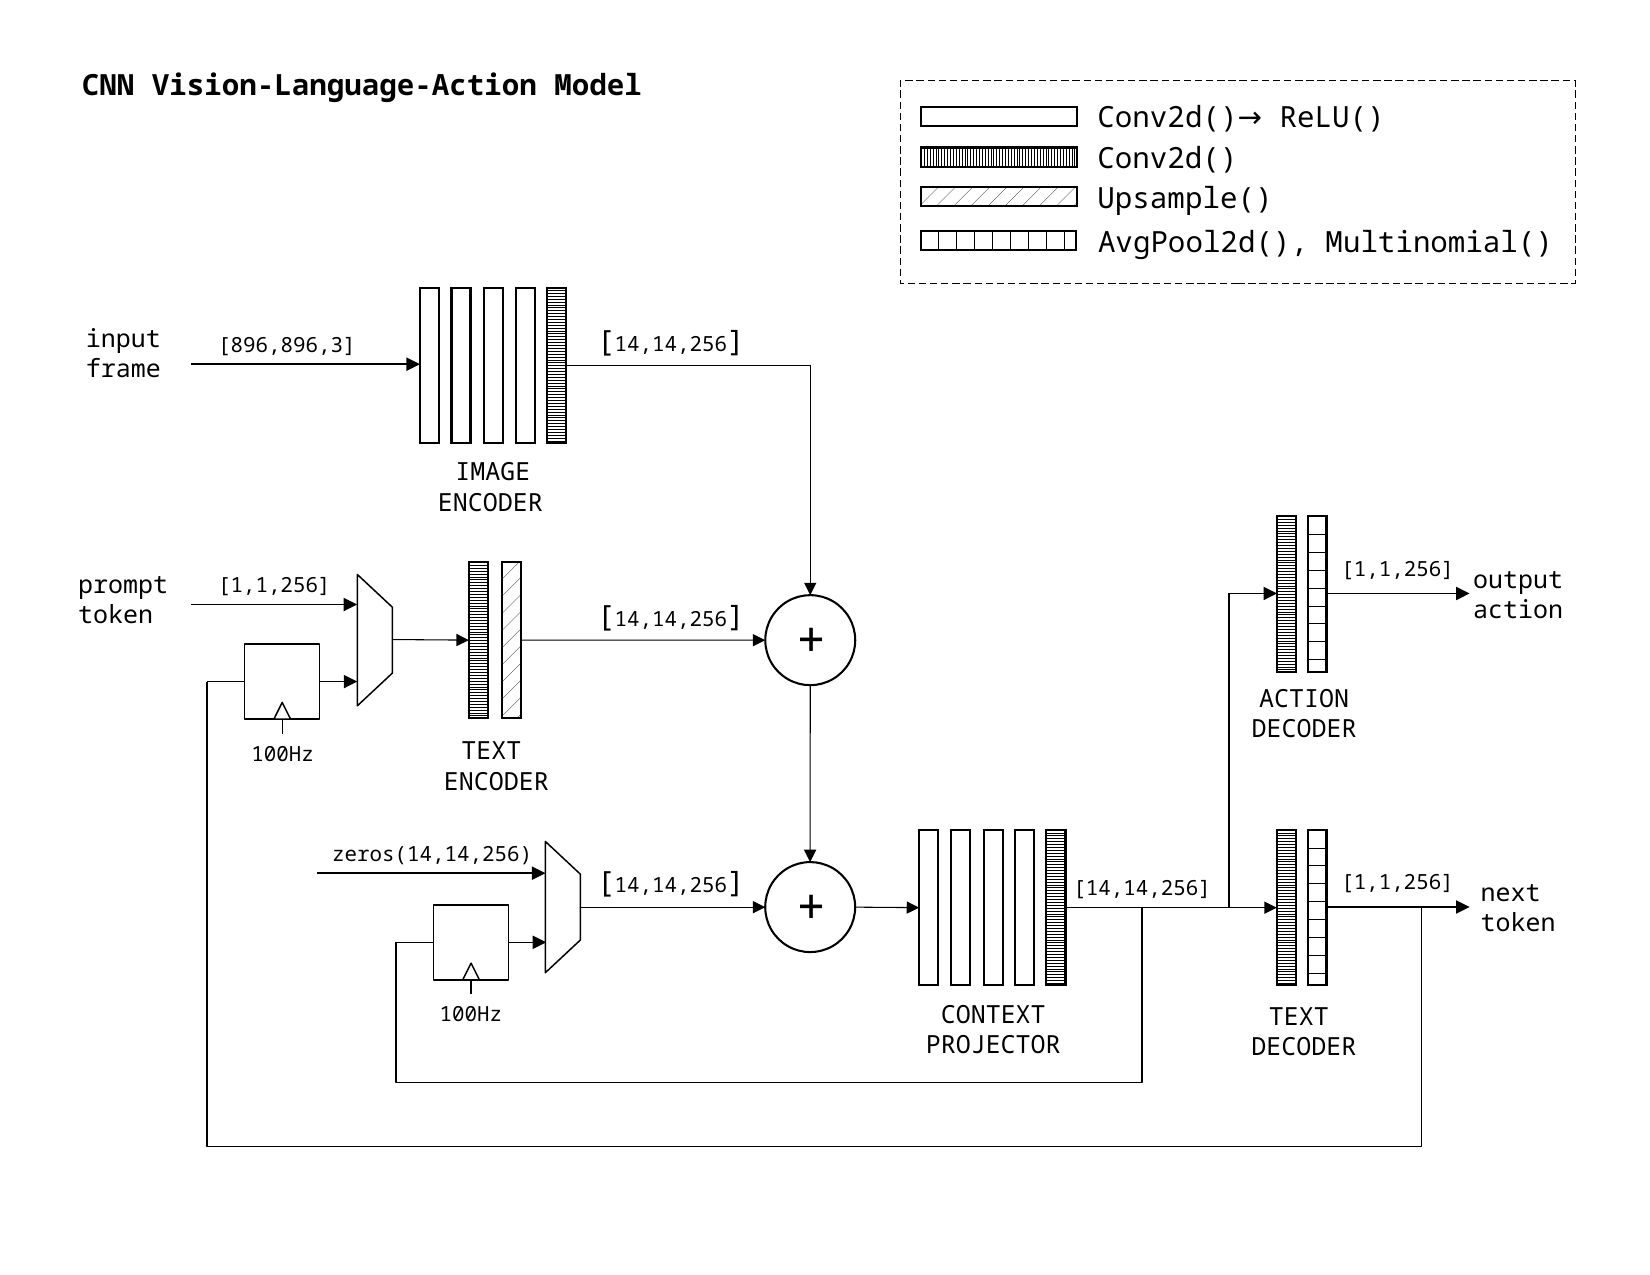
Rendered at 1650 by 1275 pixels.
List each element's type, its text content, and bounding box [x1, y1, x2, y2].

text_box ACTION DECODER [1236, 674, 1372, 750]
text_box + [835, 600, 842, 606]
text_box [357, 574, 393, 706]
text_box Conv2d()→ ReLU() [1082, 91, 1400, 141]
text_box input frame [70, 315, 176, 391]
text_box + [781, 866, 841, 942]
text_box TEXT ENCODER [429, 723, 564, 804]
text_box [1307, 516, 1327, 672]
text_box [14,14,256] [582, 590, 760, 641]
text_box 100Hz [424, 993, 517, 1034]
text_box [920, 231, 1077, 251]
text_box output action [1458, 556, 1579, 631]
text_box [1046, 829, 1066, 986]
text_box [1,1,256] [1326, 861, 1469, 902]
text_box next token [1465, 869, 1571, 945]
text_box CNN Vision-Language-Action Model [67, 58, 657, 109]
text_box [1307, 829, 1327, 986]
text_box [433, 904, 509, 980]
text_box [896,896,3] [203, 324, 371, 363]
text_box [1276, 516, 1296, 672]
text_box [468, 562, 488, 718]
text_box [1,1,256] [1326, 547, 1469, 588]
text_box Conv2d() [1082, 132, 1253, 171]
text_box 100Hz [236, 733, 329, 774]
text_box + [781, 600, 842, 675]
text_box [1,1,256] [203, 564, 346, 605]
text_box [547, 287, 567, 443]
text_box [1276, 829, 1296, 986]
text_box [14,14,256] [582, 315, 760, 366]
text_box prompt token [63, 561, 184, 637]
text_box TEXT DECODER [1236, 988, 1372, 1069]
text_box AvgPool2d(), Multinomial() [1083, 215, 1569, 266]
text_box [244, 644, 320, 720]
text_box Upsample() [1082, 171, 1288, 222]
text_box [502, 562, 522, 718]
text_box CONTEXT PROJECTOR [910, 991, 1076, 1066]
text_box [14,14,256] [1066, 867, 1226, 907]
text_box [921, 187, 1077, 207]
text_box [14,14,256] [582, 856, 760, 906]
text_box [921, 147, 1077, 167]
text_box zeros(14,14,256) [317, 833, 547, 874]
text_box IMAGE ENCODER [423, 444, 558, 524]
text_box [545, 842, 581, 973]
